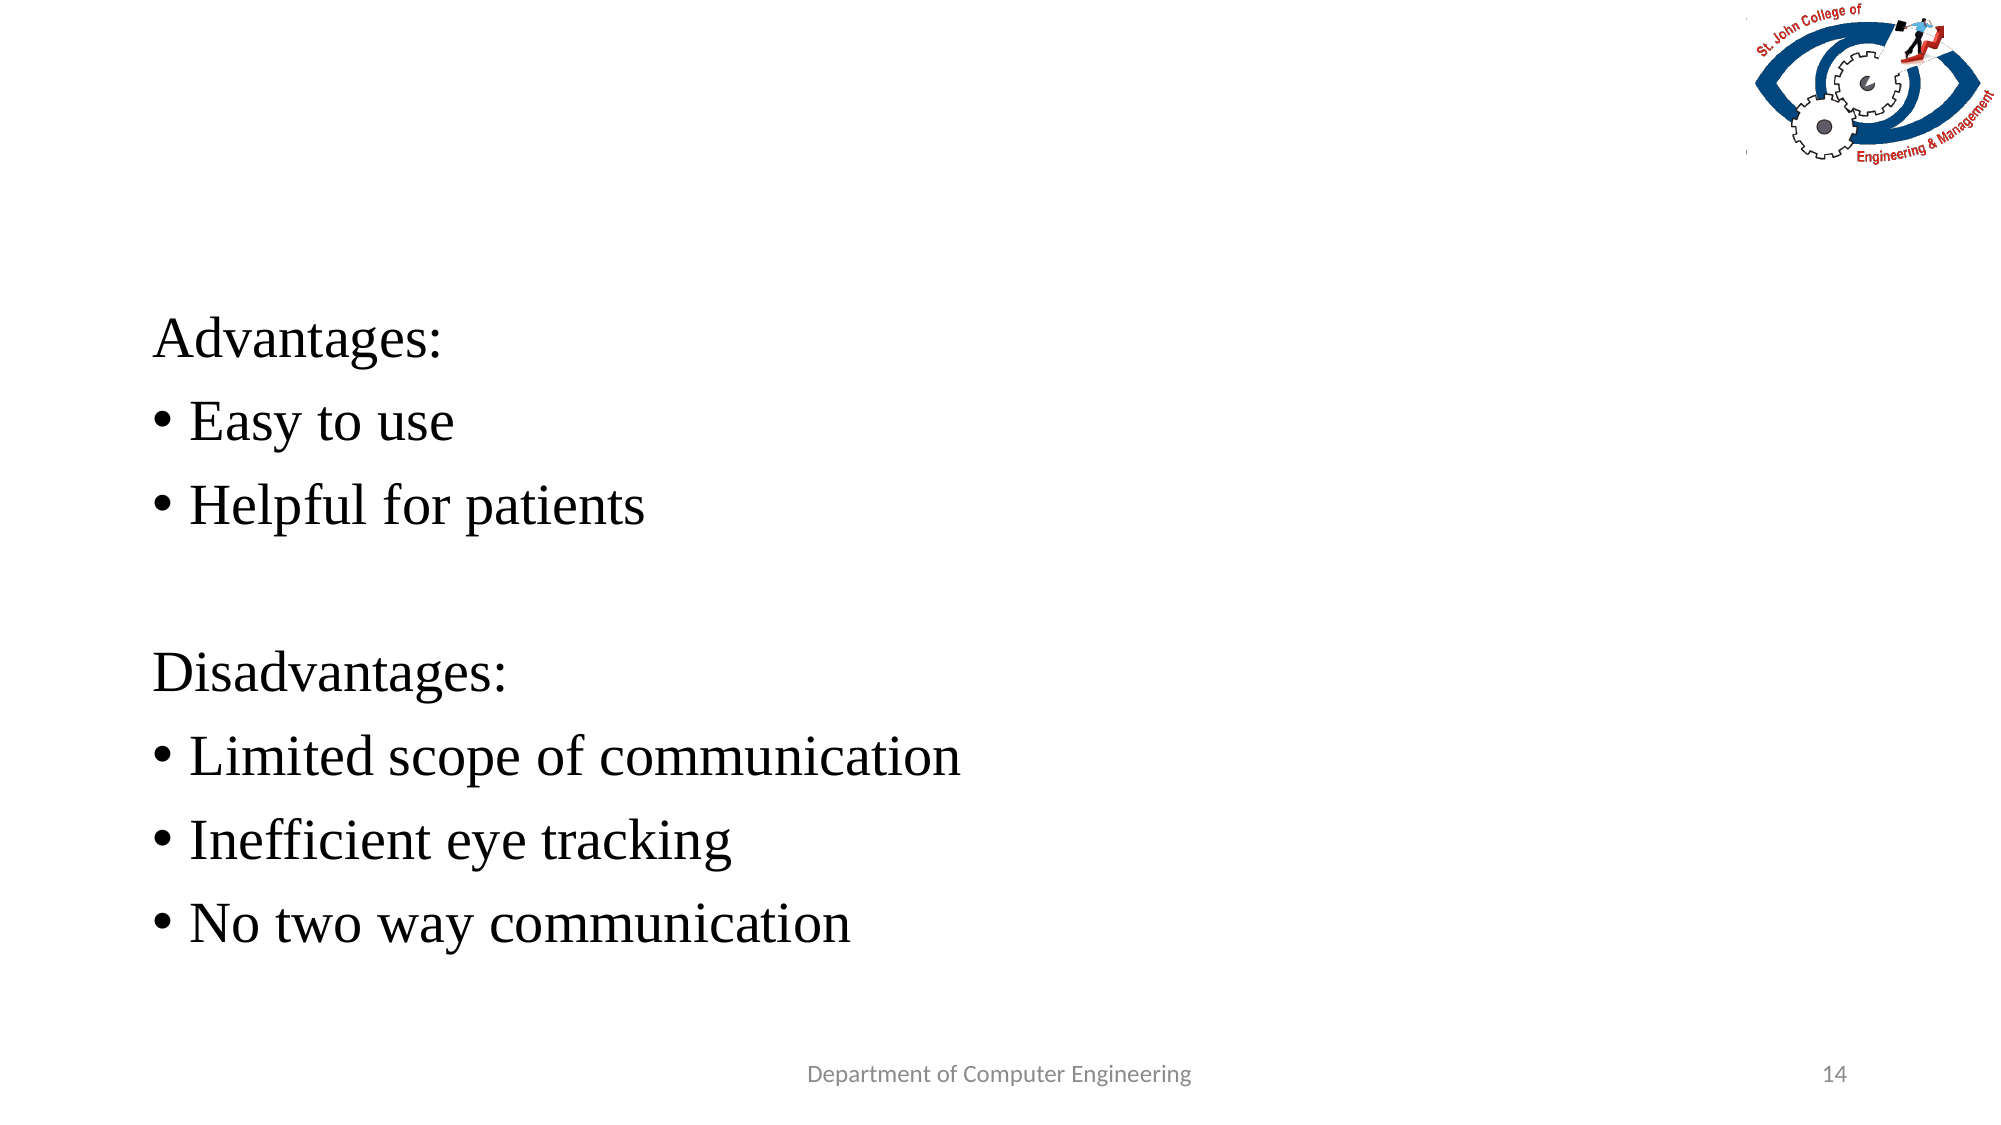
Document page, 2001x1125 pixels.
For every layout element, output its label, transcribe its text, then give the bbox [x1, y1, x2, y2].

slide_number <number> [1412, 1042, 1863, 1103]
list Advantages: Easy to use Helpful for patients Disadvantages: Limited scope of communication Inefficient eye tracking No two way communication [137, 299, 1863, 1014]
footer Department of Computer Engineering [662, 1042, 1338, 1103]
picture [1746, 0, 2000, 168]
